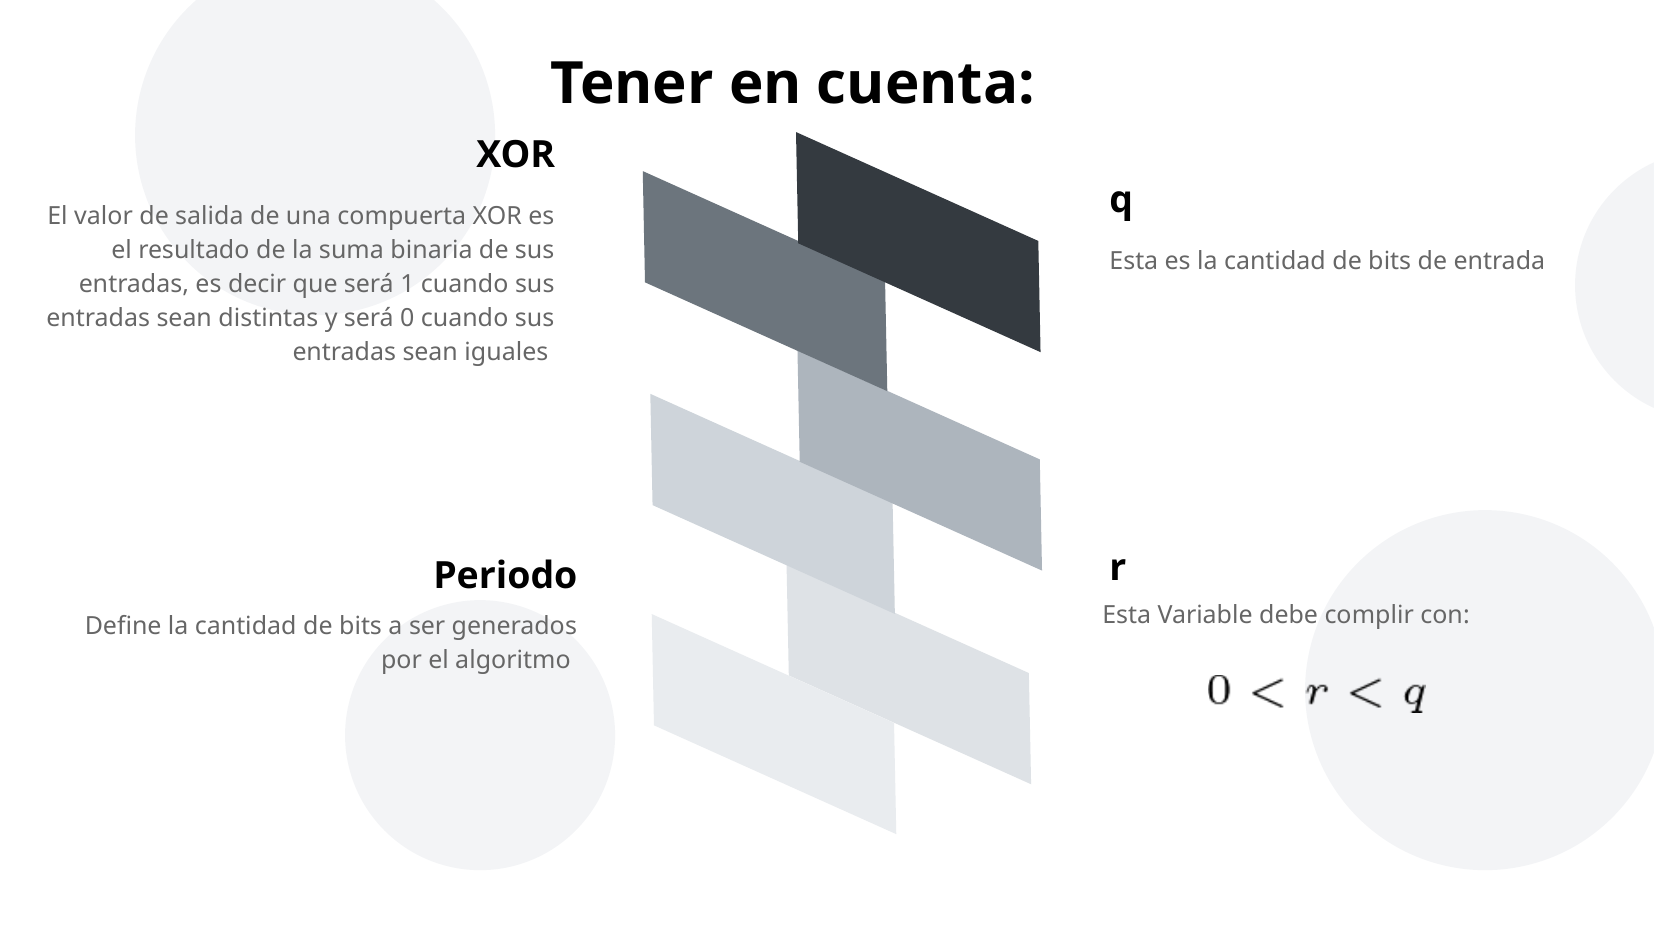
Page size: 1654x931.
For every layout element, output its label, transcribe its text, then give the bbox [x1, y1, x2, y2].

text_box Tener en cuenta: [495, 37, 1050, 103]
text_box q [1094, 165, 1425, 231]
text_box Periodo [262, 541, 593, 608]
picture [1208, 675, 1426, 713]
text_box El valor de salida de una compuerta XOR es el resultado de la suma binaria de sus entradas, es decir que será 1 cuando sus entradas sean distintas y será 0 cuando sus entradas sean iguales [15, 190, 571, 376]
text_box Esta es la cantidad de bits de entrada [1094, 235, 1650, 358]
text_box Esta Variable debe complir con: [1087, 589, 1643, 713]
text_box XOR [240, 120, 571, 186]
text_box r [1094, 533, 1425, 593]
text_box Define la cantidad de bits a ser generados por el algoritmo [37, 600, 593, 775]
